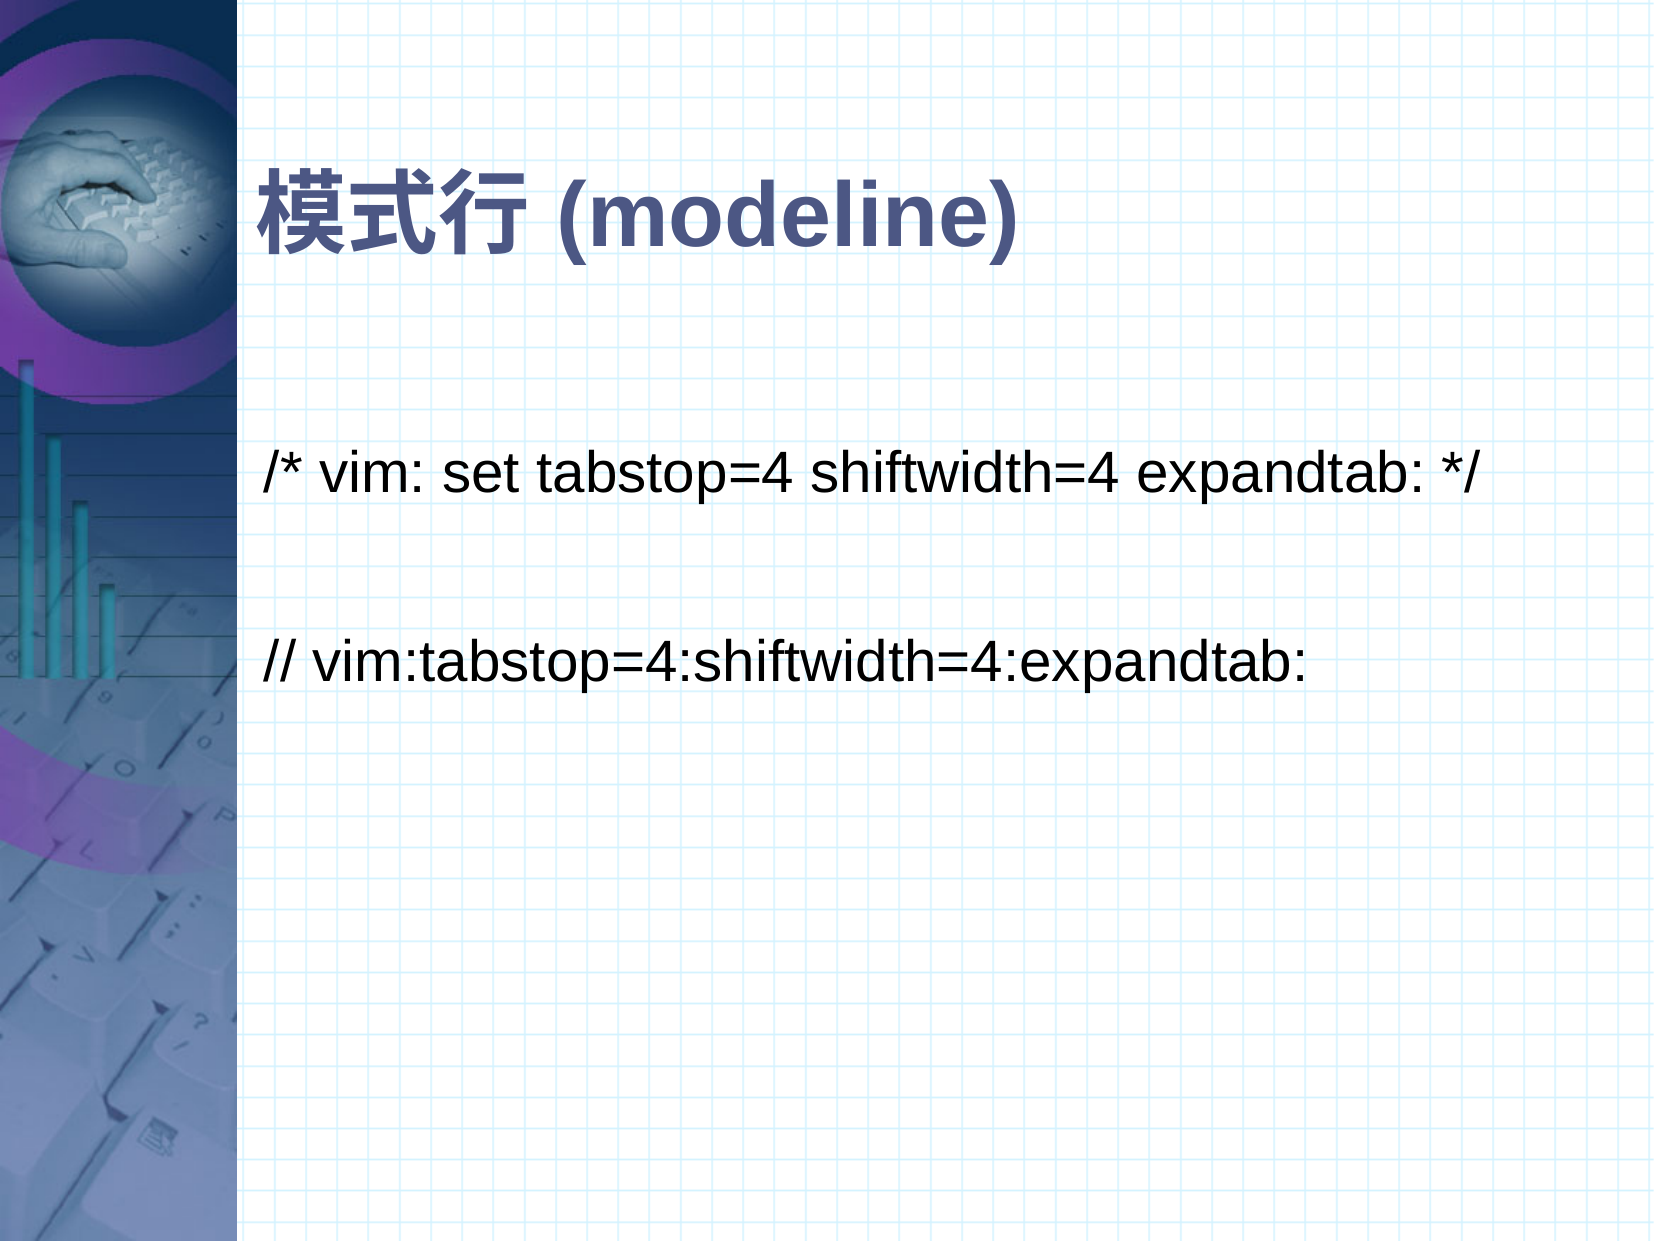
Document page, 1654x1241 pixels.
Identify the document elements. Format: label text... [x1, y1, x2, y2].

list /* vim: set tabstop=4 shiftwidth=4 expandtab: */ // vim:tabstop=4:shiftwidth=4:expandtab: [254, 344, 1640, 1112]
picture [0, 0, 1654, 1241]
title 模式行(modeline) [254, 110, 1640, 303]
